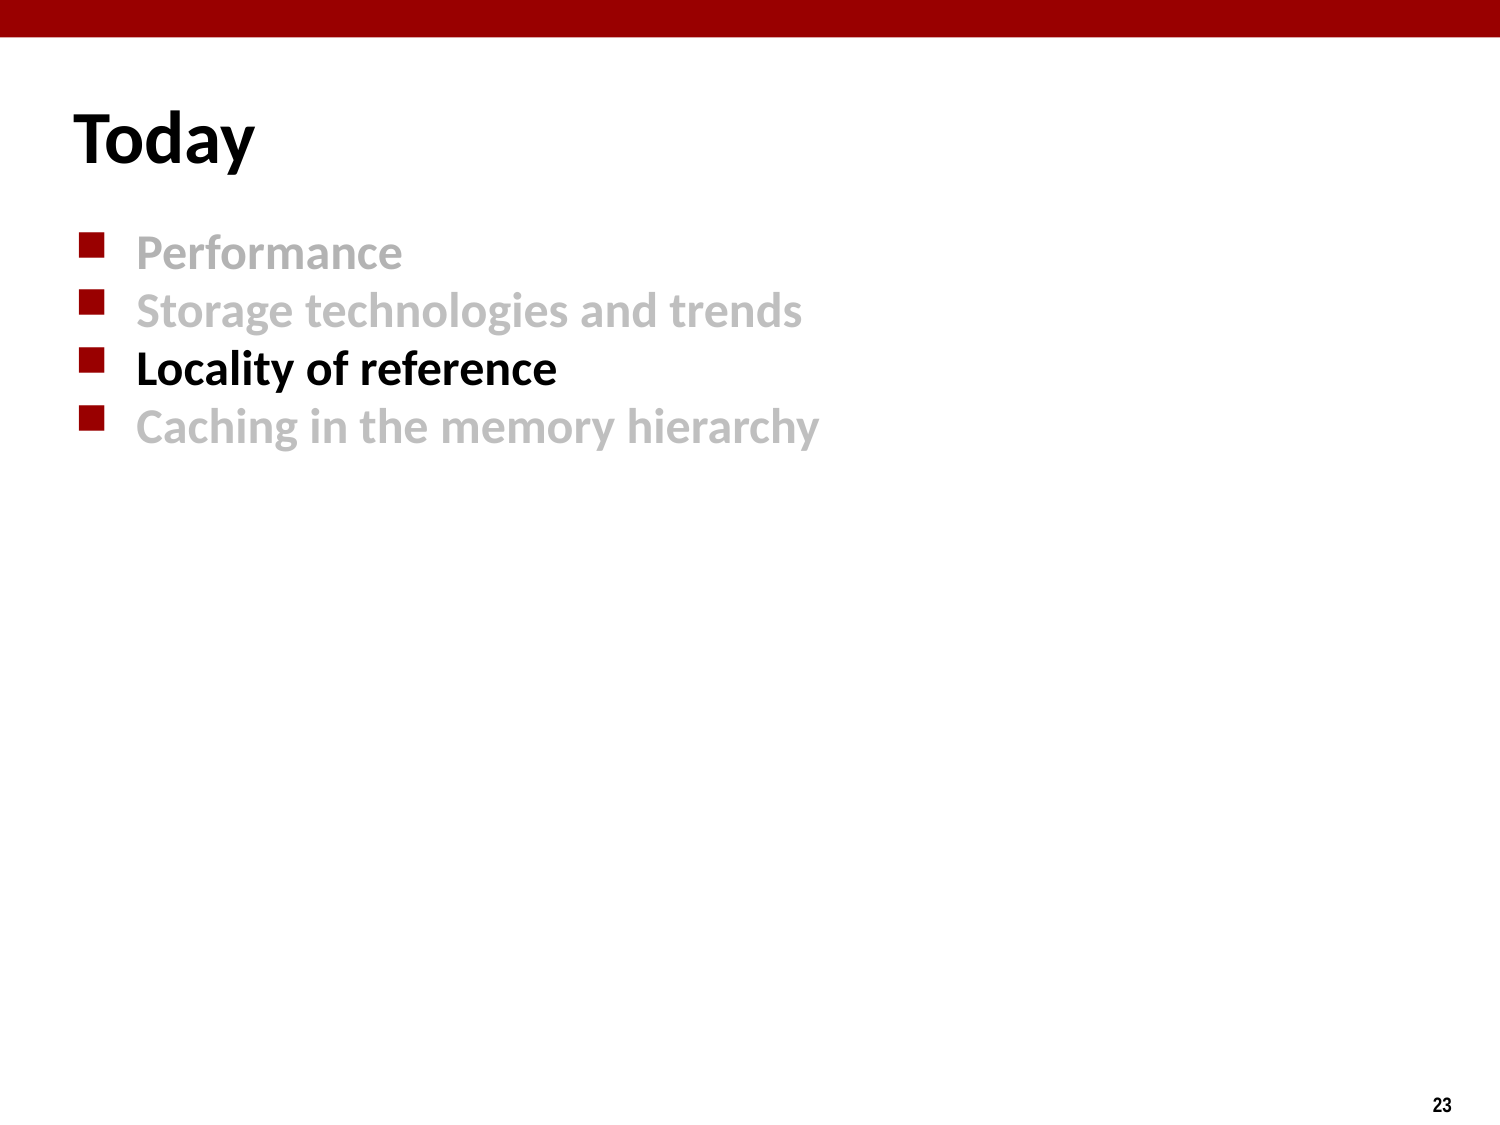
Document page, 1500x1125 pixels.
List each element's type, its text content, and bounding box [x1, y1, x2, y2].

list Performance Storage technologies and trends Locality of reference Caching in the memory hierarchy [65, 223, 1361, 1040]
title Today [58, 71, 1304, 197]
